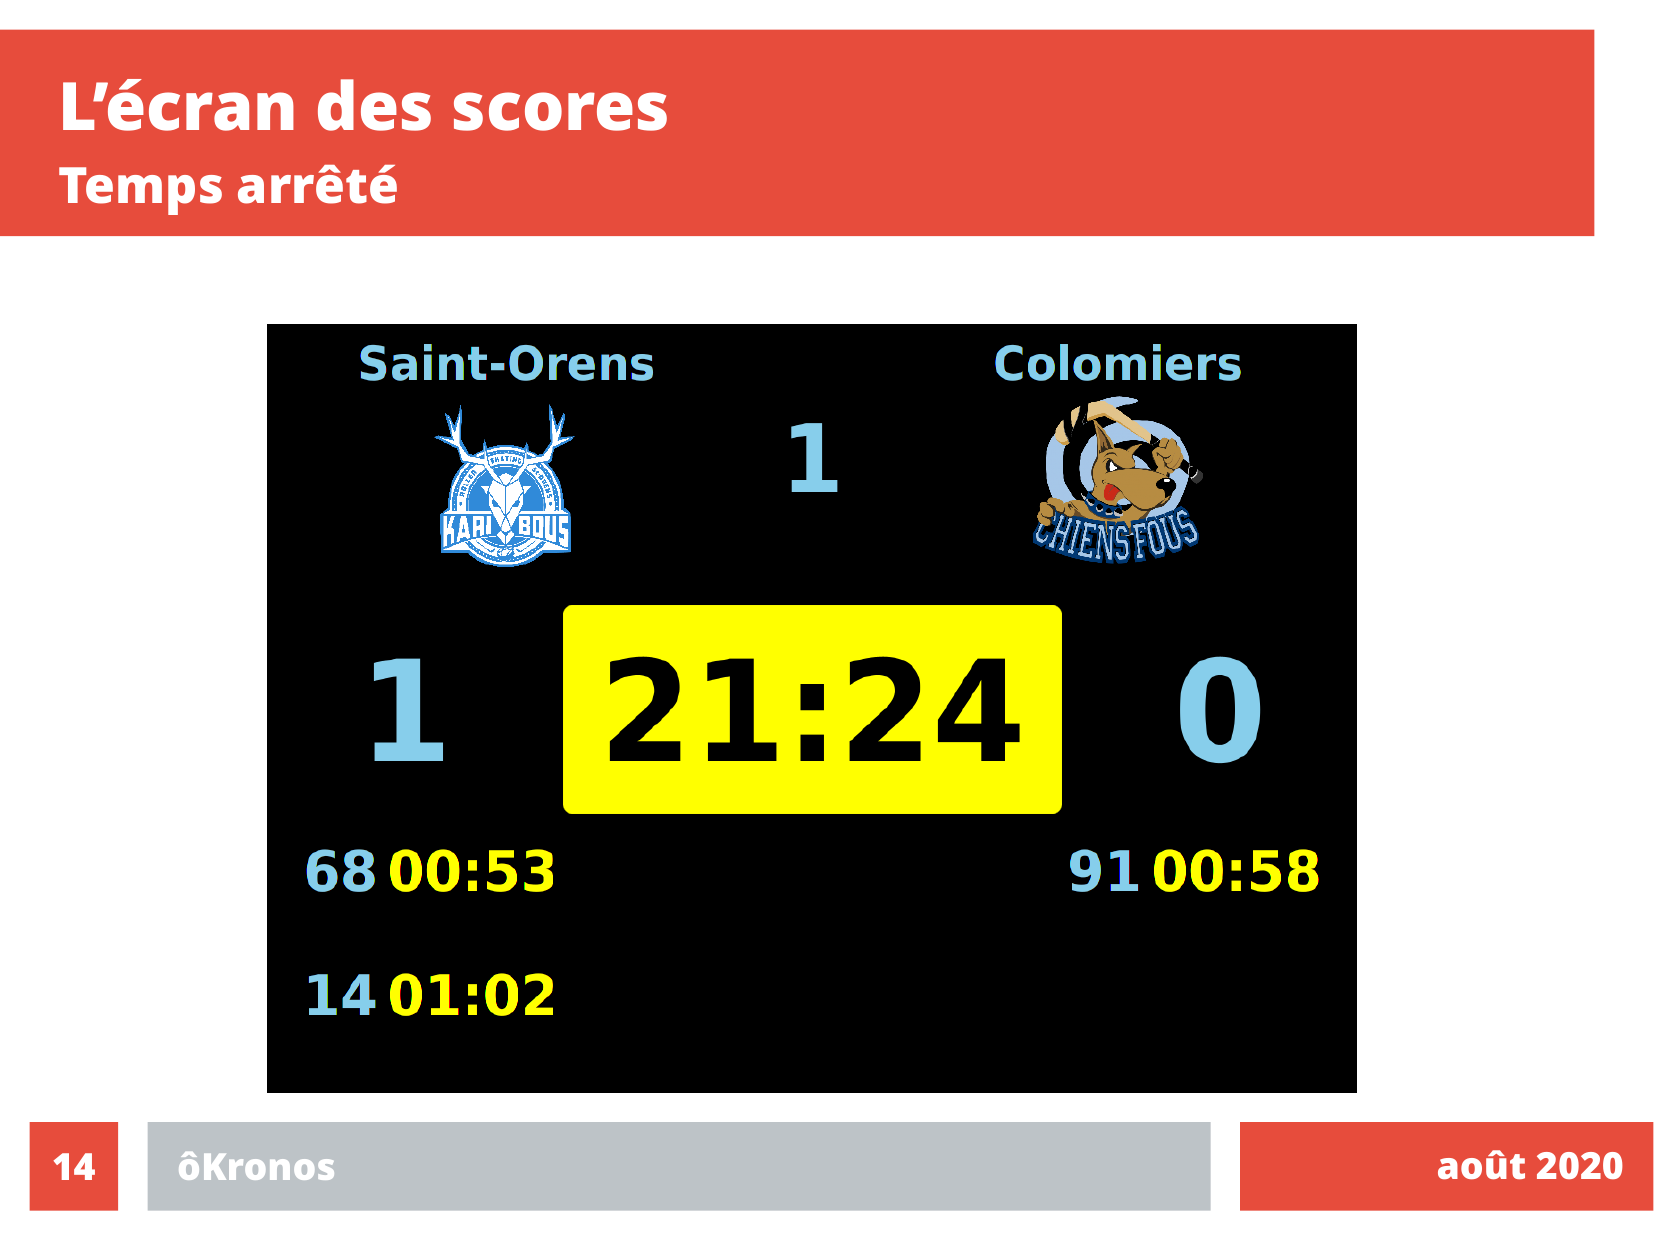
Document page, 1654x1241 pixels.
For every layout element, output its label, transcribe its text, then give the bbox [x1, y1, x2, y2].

title L’écran des scores Temps arrêté [59, 59, 1595, 207]
picture [267, 324, 1357, 1093]
